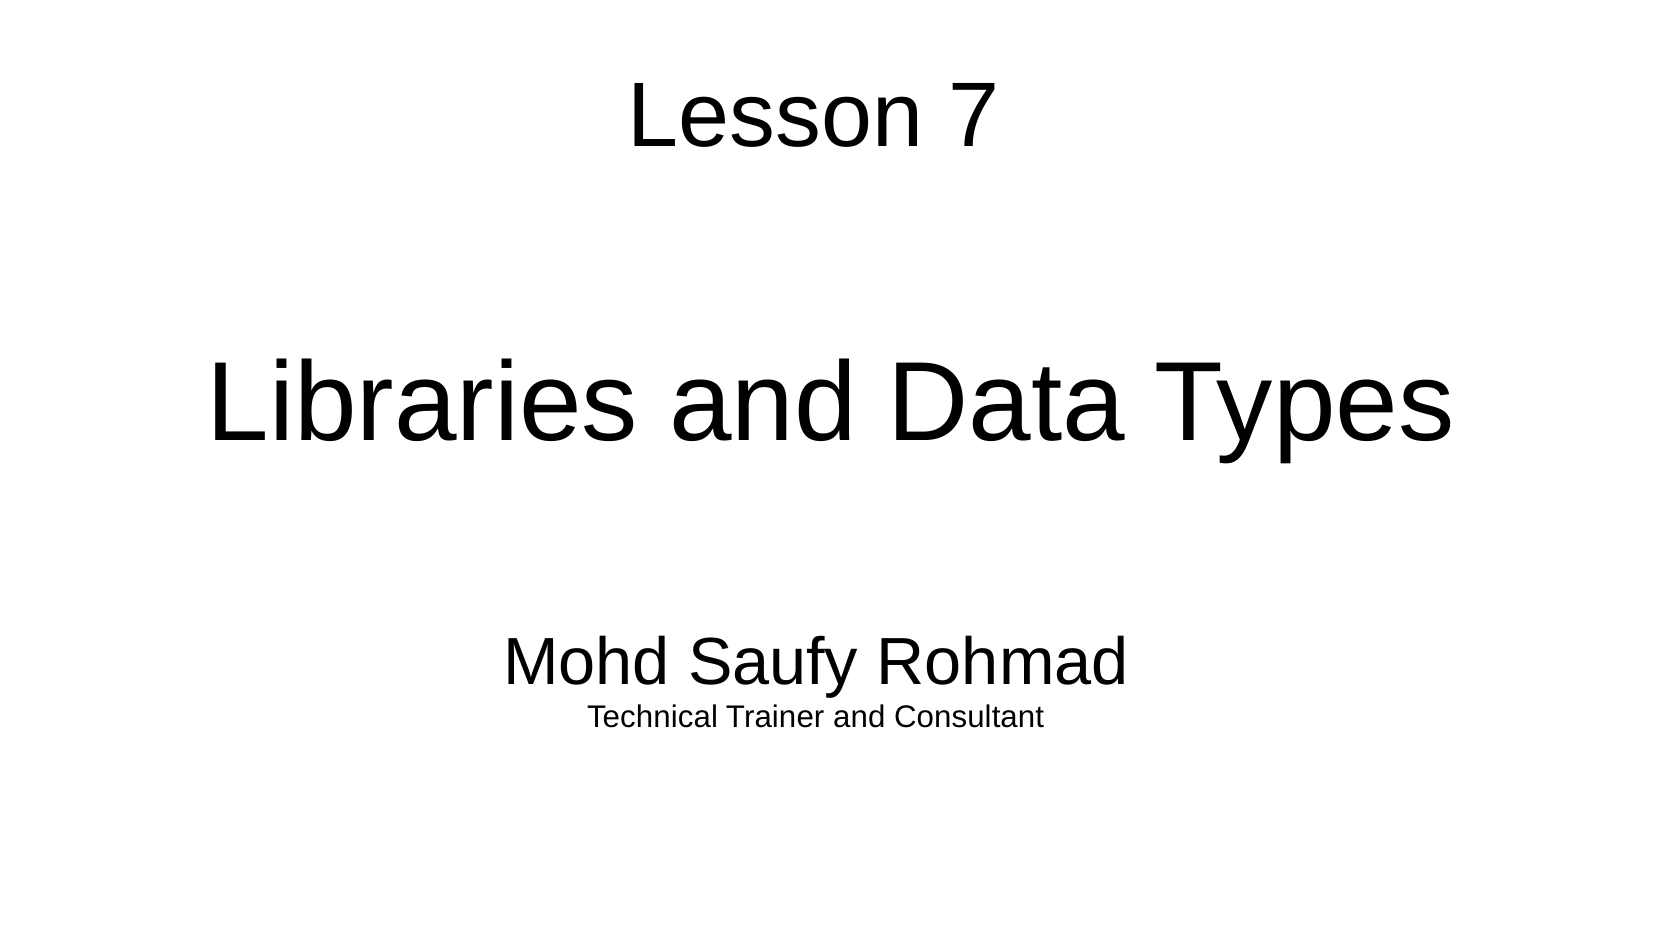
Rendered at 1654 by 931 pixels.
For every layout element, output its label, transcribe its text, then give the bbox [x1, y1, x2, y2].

subtitle Libraries and Data Types [86, 307, 1576, 496]
text_box Mohd Saufy Rohmad Technical Trainer and Consultant [71, 615, 1561, 743]
title Lesson 7 [82, 37, 1571, 193]
